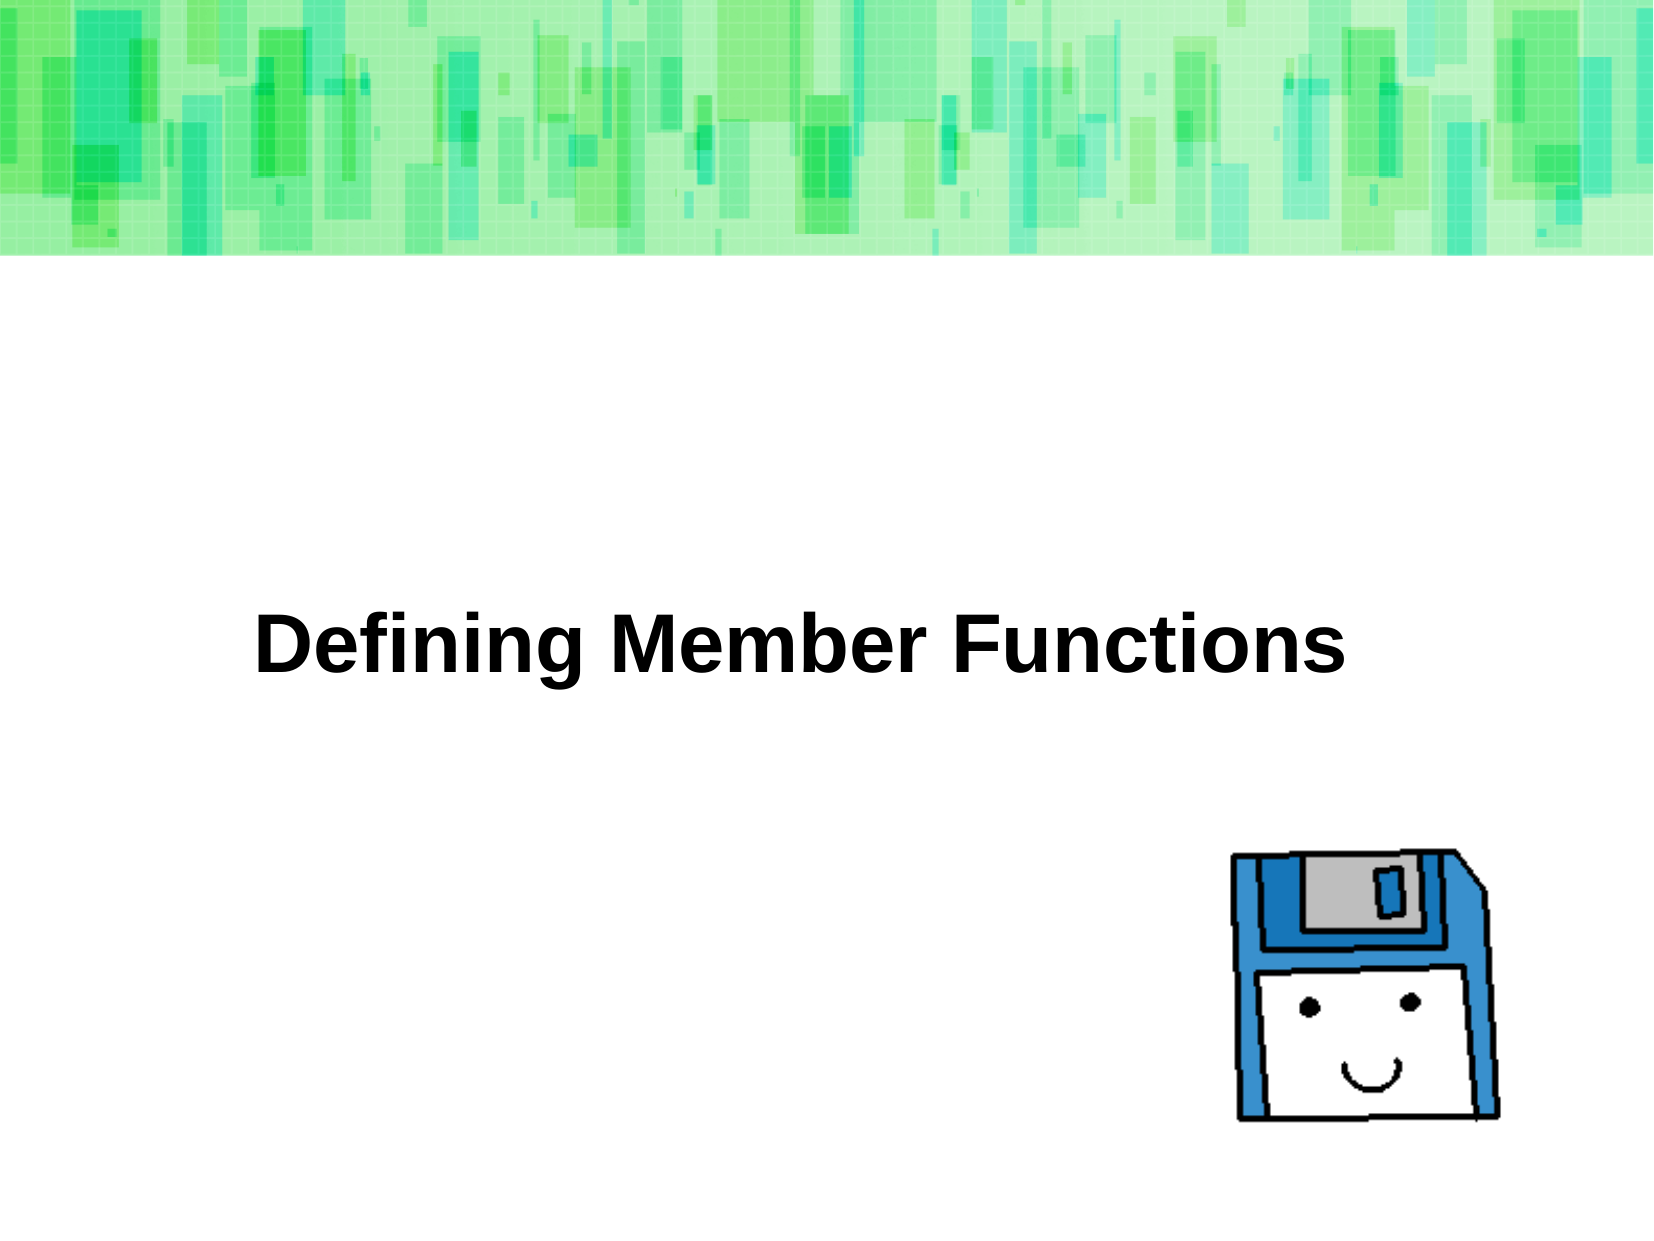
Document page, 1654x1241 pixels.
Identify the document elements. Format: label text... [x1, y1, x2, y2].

title Defining Member Functions [57, 540, 1546, 748]
picture [0, 0, 1654, 1241]
